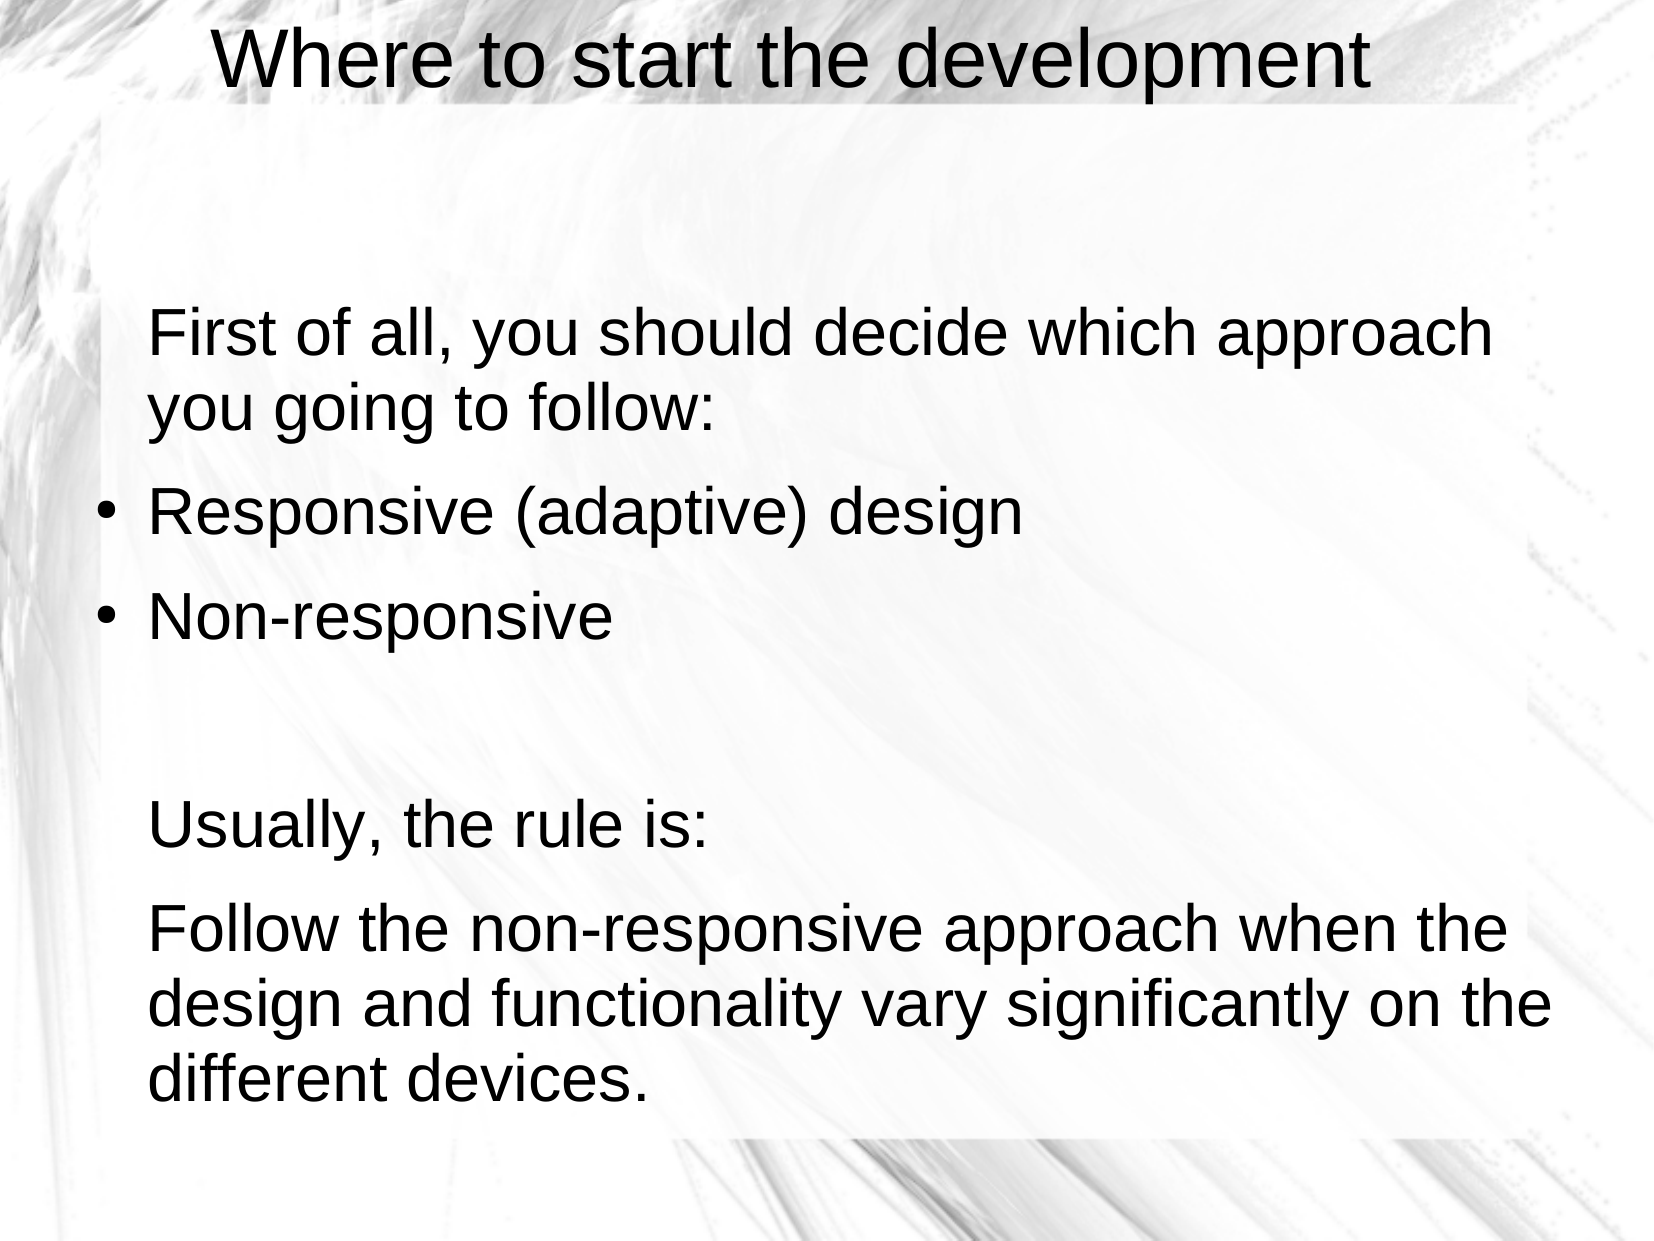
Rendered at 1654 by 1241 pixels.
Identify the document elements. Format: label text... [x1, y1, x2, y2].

title Where to start the development [47, 0, 1536, 119]
picture [0, 0, 1654, 1241]
list First of all, you should decide which approach you going to follow: Responsive (adaptive) design Non-responsive Usually, the rule is: Follow the non-responsive approach when the design and functionality vary significantly on the different devices. [76, 295, 1565, 1116]
